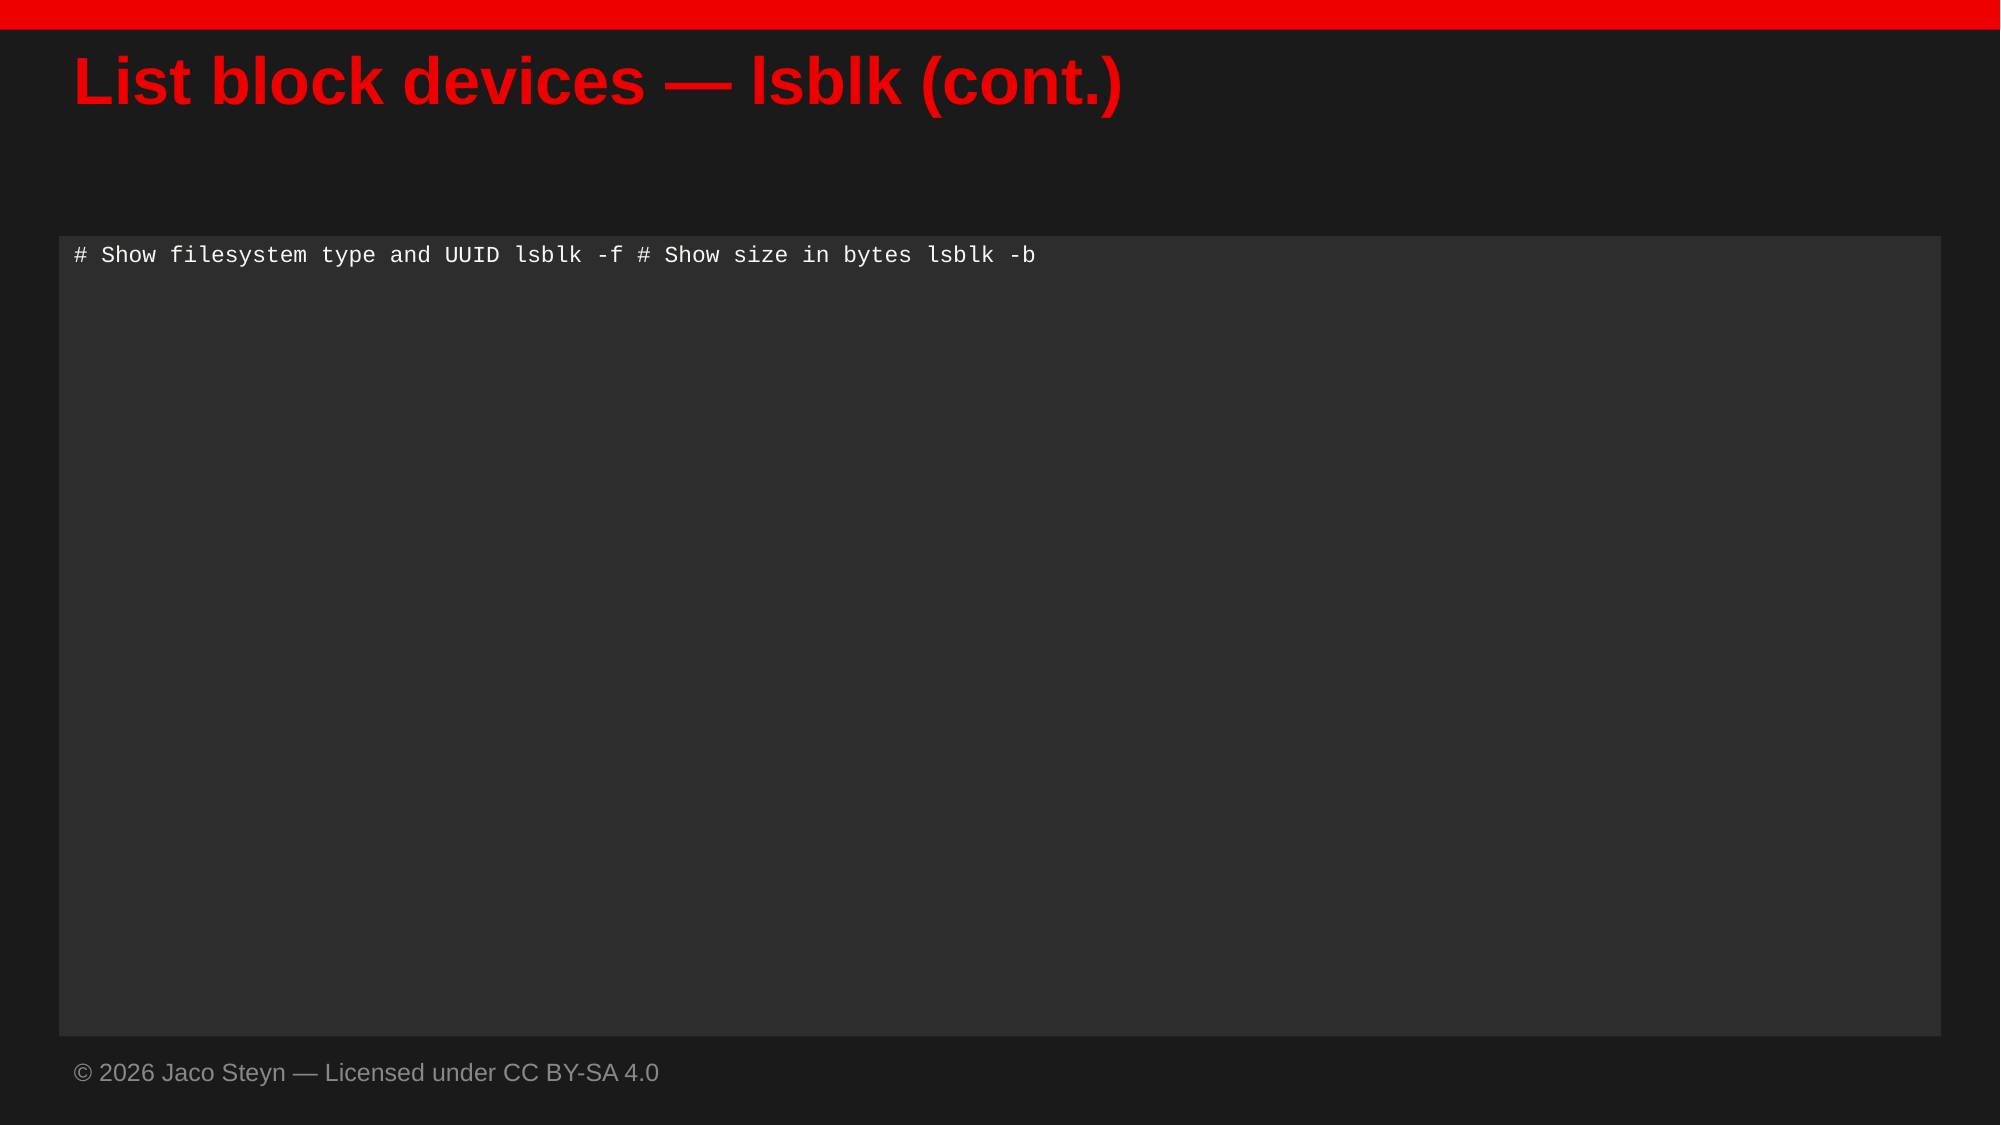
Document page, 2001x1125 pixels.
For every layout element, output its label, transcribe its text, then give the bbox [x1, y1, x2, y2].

text_box [0, 0, 2001, 30]
text_box # Show filesystem type and UUID lsblk -f # Show size in bytes lsblk -b [59, 236, 1942, 1037]
text_box © 2026 Jaco Steyn — Licensed under CC BY-SA 4.0 [59, 1051, 1942, 1093]
text_box List block devices — lsblk (cont.) [59, 36, 1942, 208]
